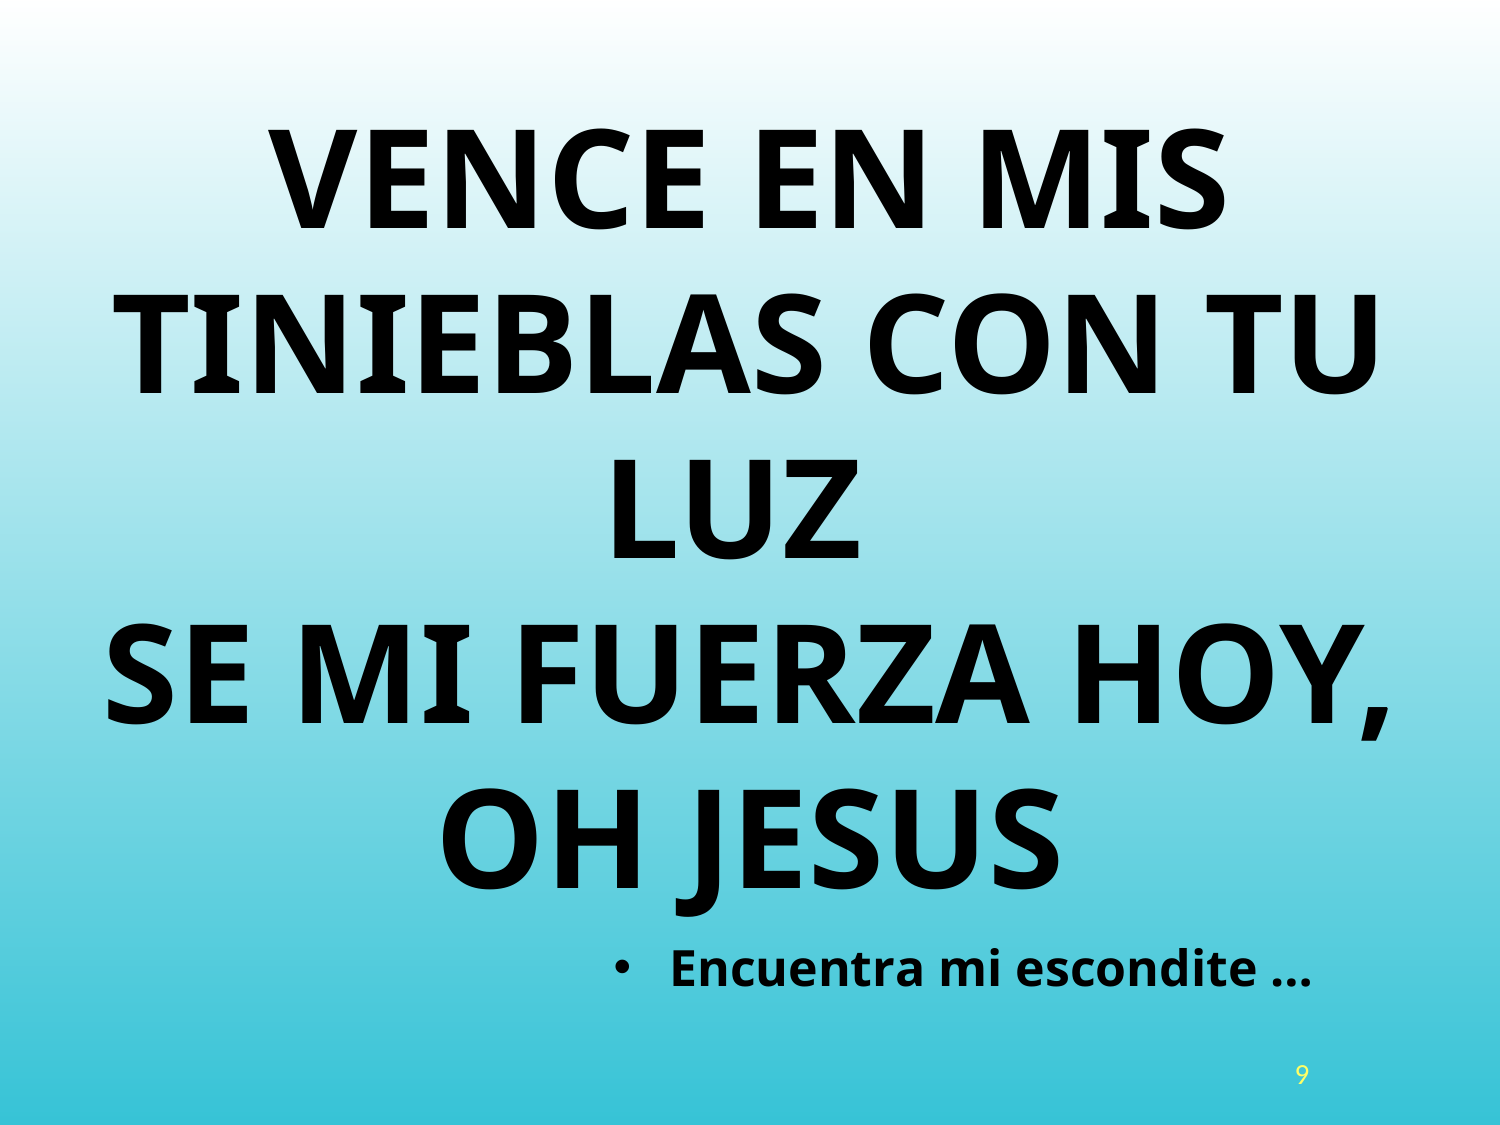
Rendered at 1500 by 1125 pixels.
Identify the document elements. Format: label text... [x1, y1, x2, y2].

text_box <número> [974, 1042, 1325, 1103]
text_box Encuentra mi escondite … [538, 928, 1329, 1012]
title VENCE EN MIS TINIEBLAS CON TU LUZ SE MI FUERZA HOY, OH JESUS [75, 410, 1426, 598]
